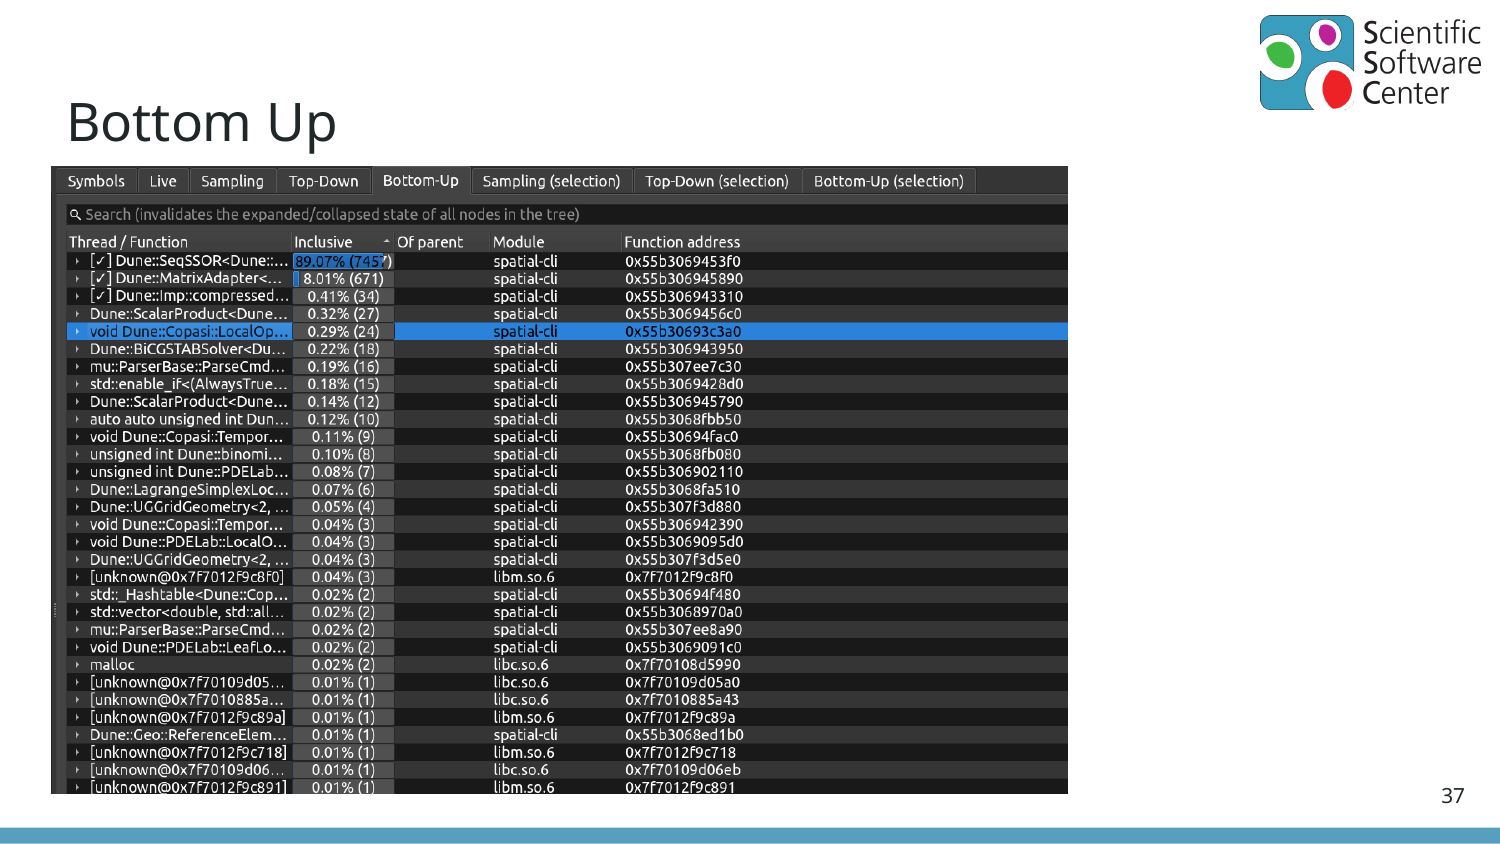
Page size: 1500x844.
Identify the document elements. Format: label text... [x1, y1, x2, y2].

slide_number <number> [1389, 764, 1480, 830]
picture [51, 166, 1068, 794]
title Bottom Up [51, 72, 1449, 167]
picture [1260, 15, 1481, 110]
